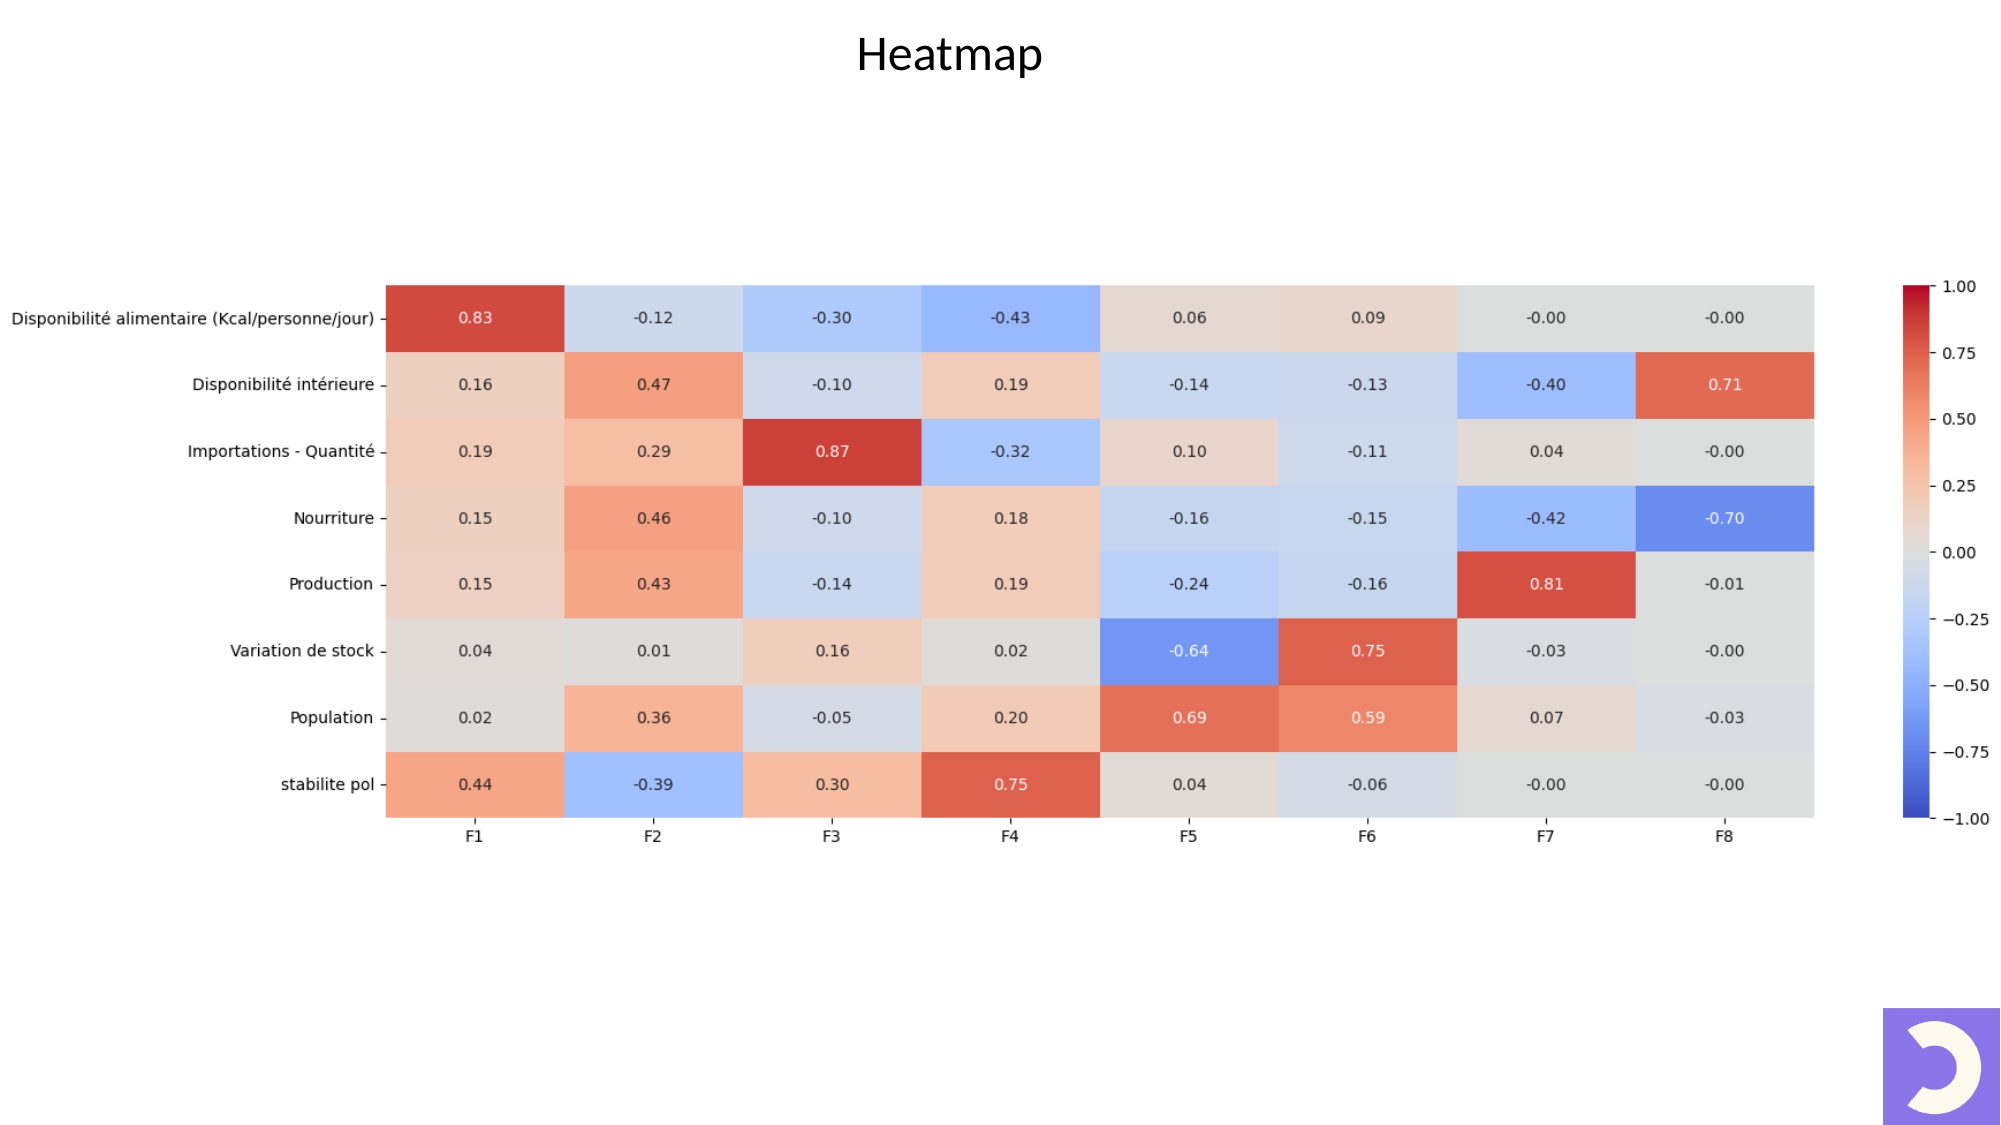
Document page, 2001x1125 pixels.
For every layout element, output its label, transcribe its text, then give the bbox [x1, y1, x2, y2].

picture [0, 268, 2000, 857]
text_box Heatmap [200, 20, 1701, 292]
picture [1883, 1008, 2000, 1125]
